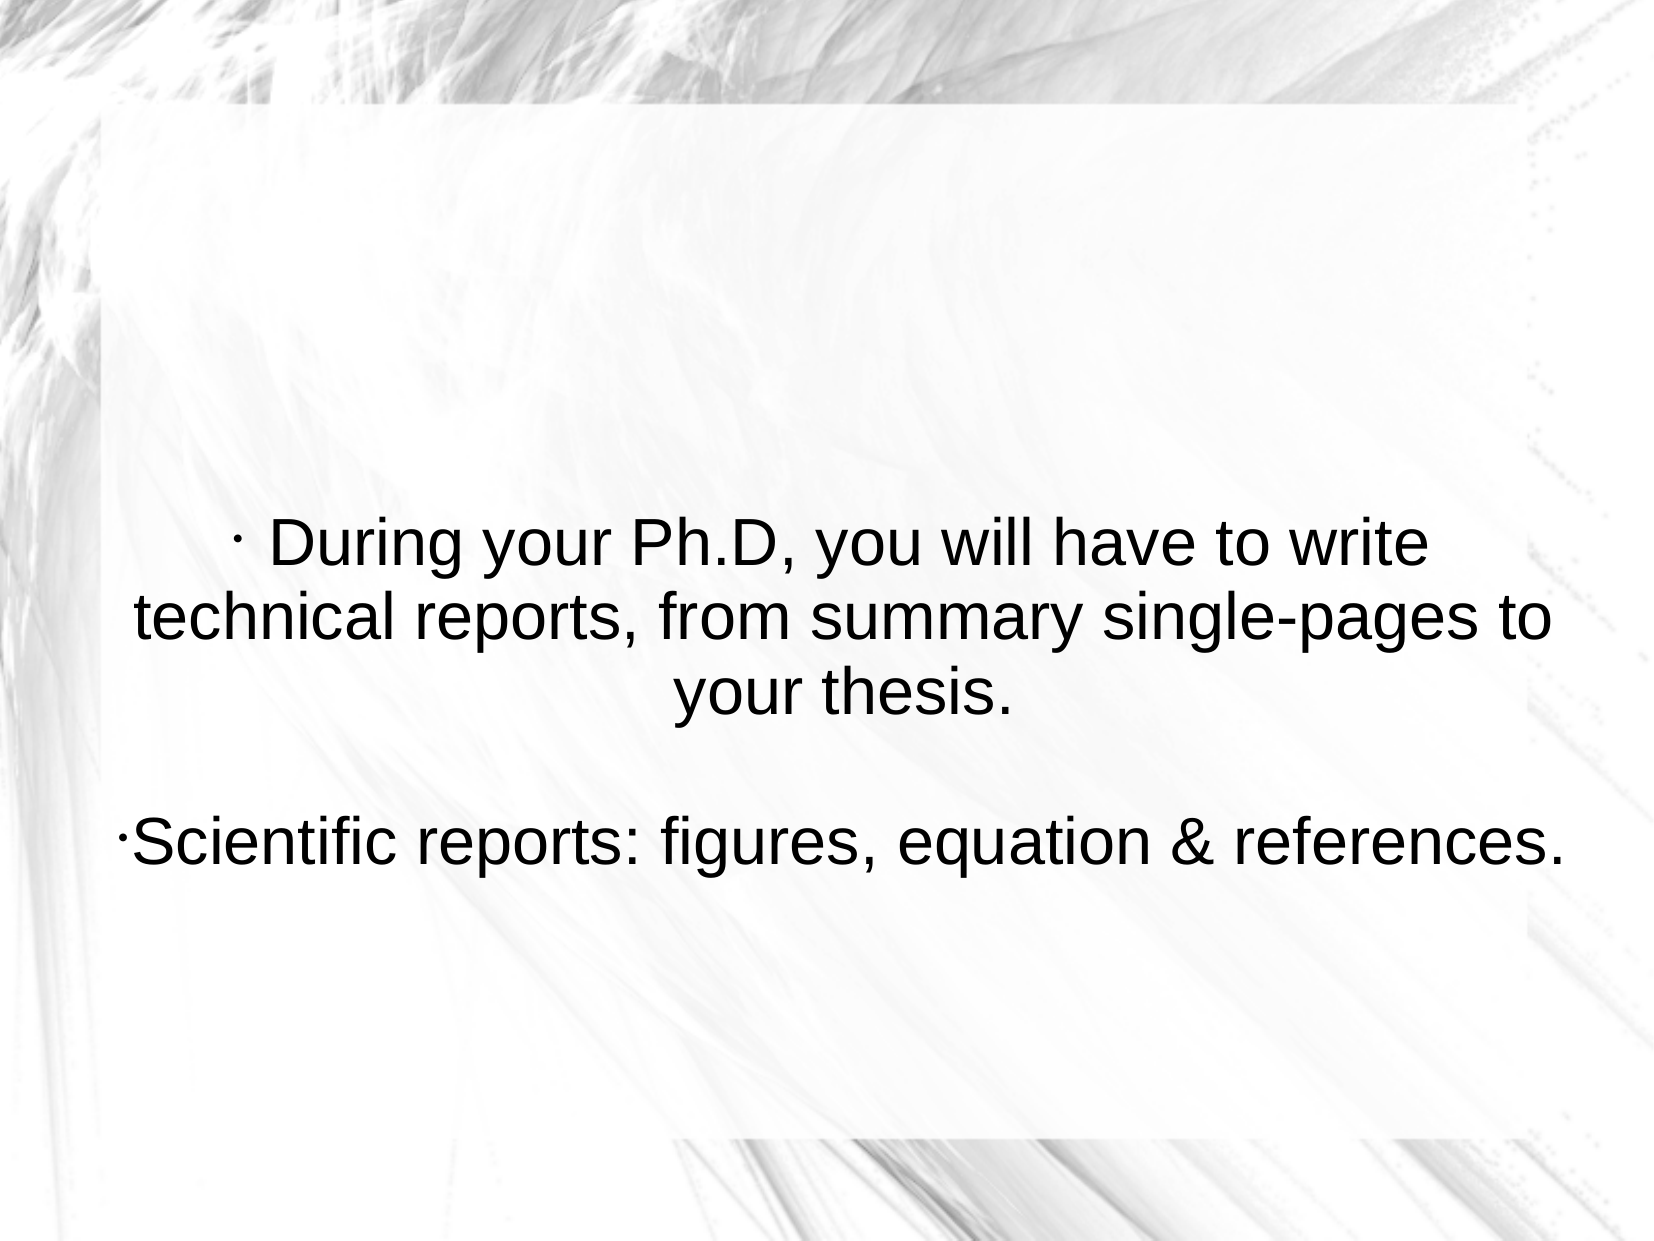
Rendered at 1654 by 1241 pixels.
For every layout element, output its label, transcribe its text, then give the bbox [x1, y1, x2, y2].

subtitle During your Ph.D, you will have to write technical reports, from summary single-pages to your thesis. Scientific reports: figures, equation & references. [118, 327, 1571, 1131]
picture [0, 0, 1654, 1241]
